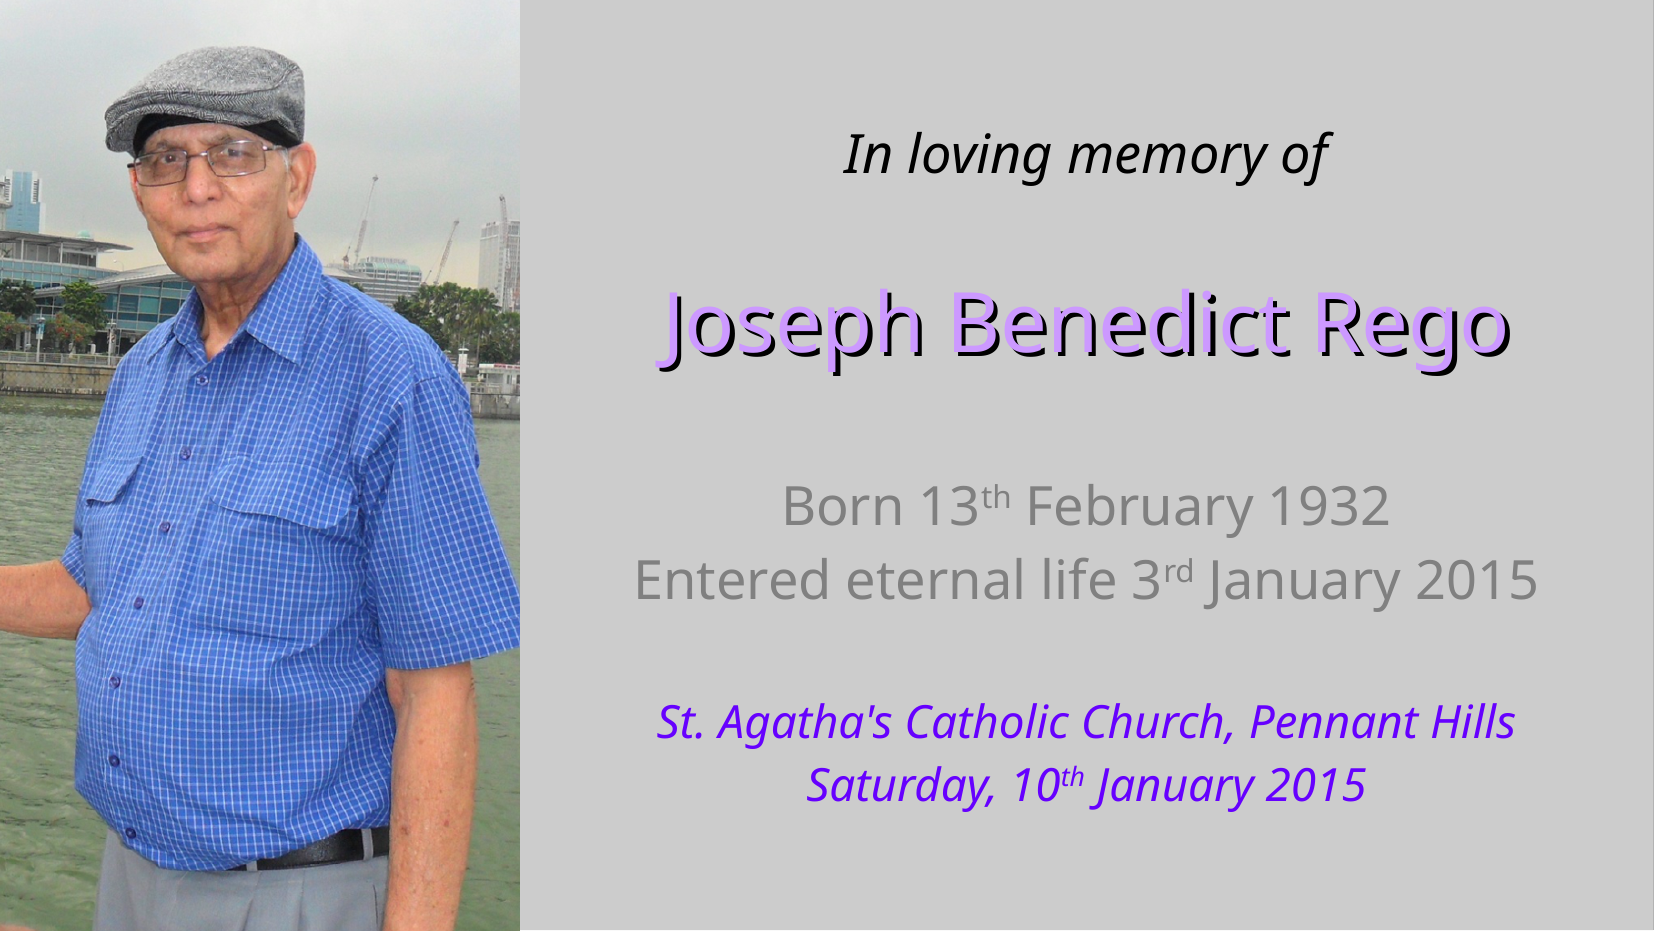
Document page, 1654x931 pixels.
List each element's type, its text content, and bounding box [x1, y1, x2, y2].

title In loving memory of Joseph Benedict Rego Born 13th February 1932 Entered eternal life 3rd January 2015 St. Agatha's Catholic Church, Pennant Hills Saturday, 10th January 2015 [520, 0, 1654, 931]
picture [0, 0, 520, 931]
